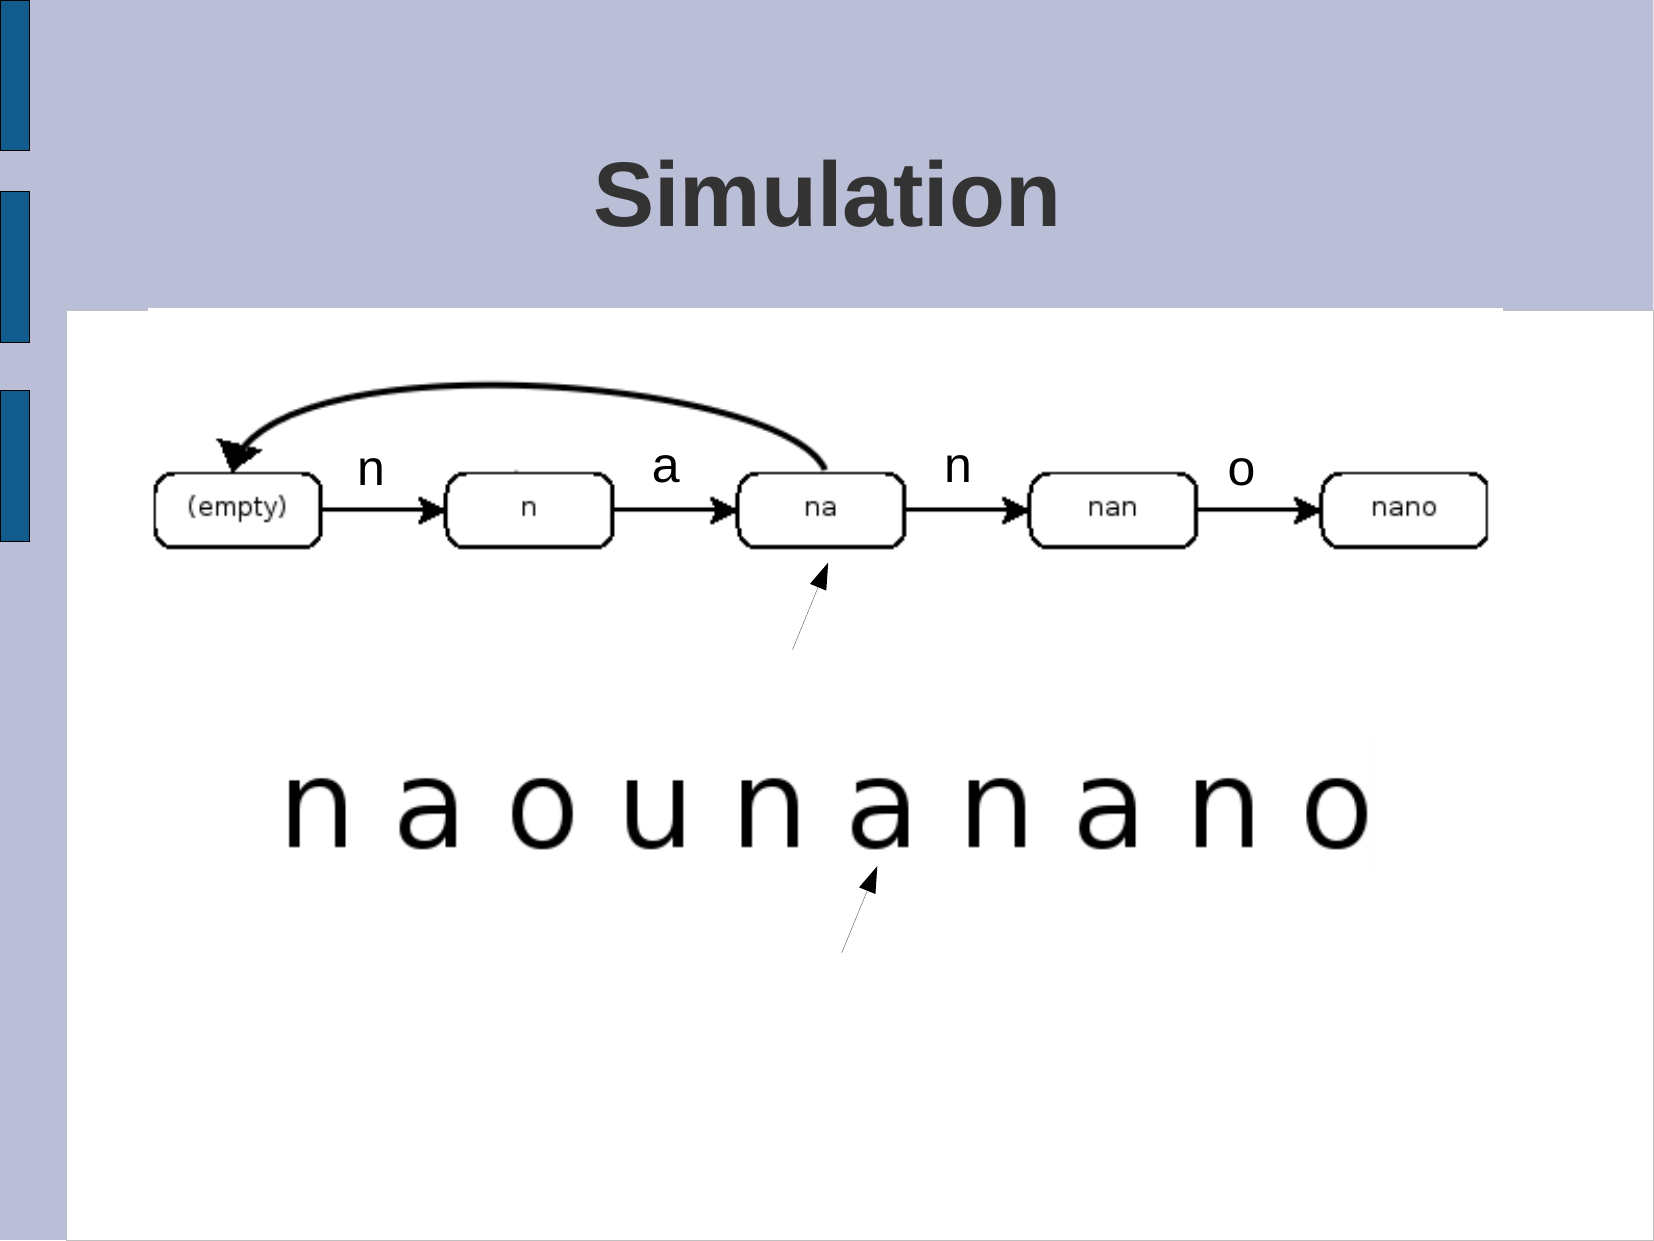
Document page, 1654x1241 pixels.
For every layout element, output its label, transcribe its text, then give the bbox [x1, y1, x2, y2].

text_box n [944, 437, 973, 494]
title Simulation [121, 91, 1534, 299]
text_box a [651, 437, 680, 494]
text_box o [1227, 439, 1256, 496]
text_box n [357, 439, 385, 496]
picture [148, 308, 1503, 933]
